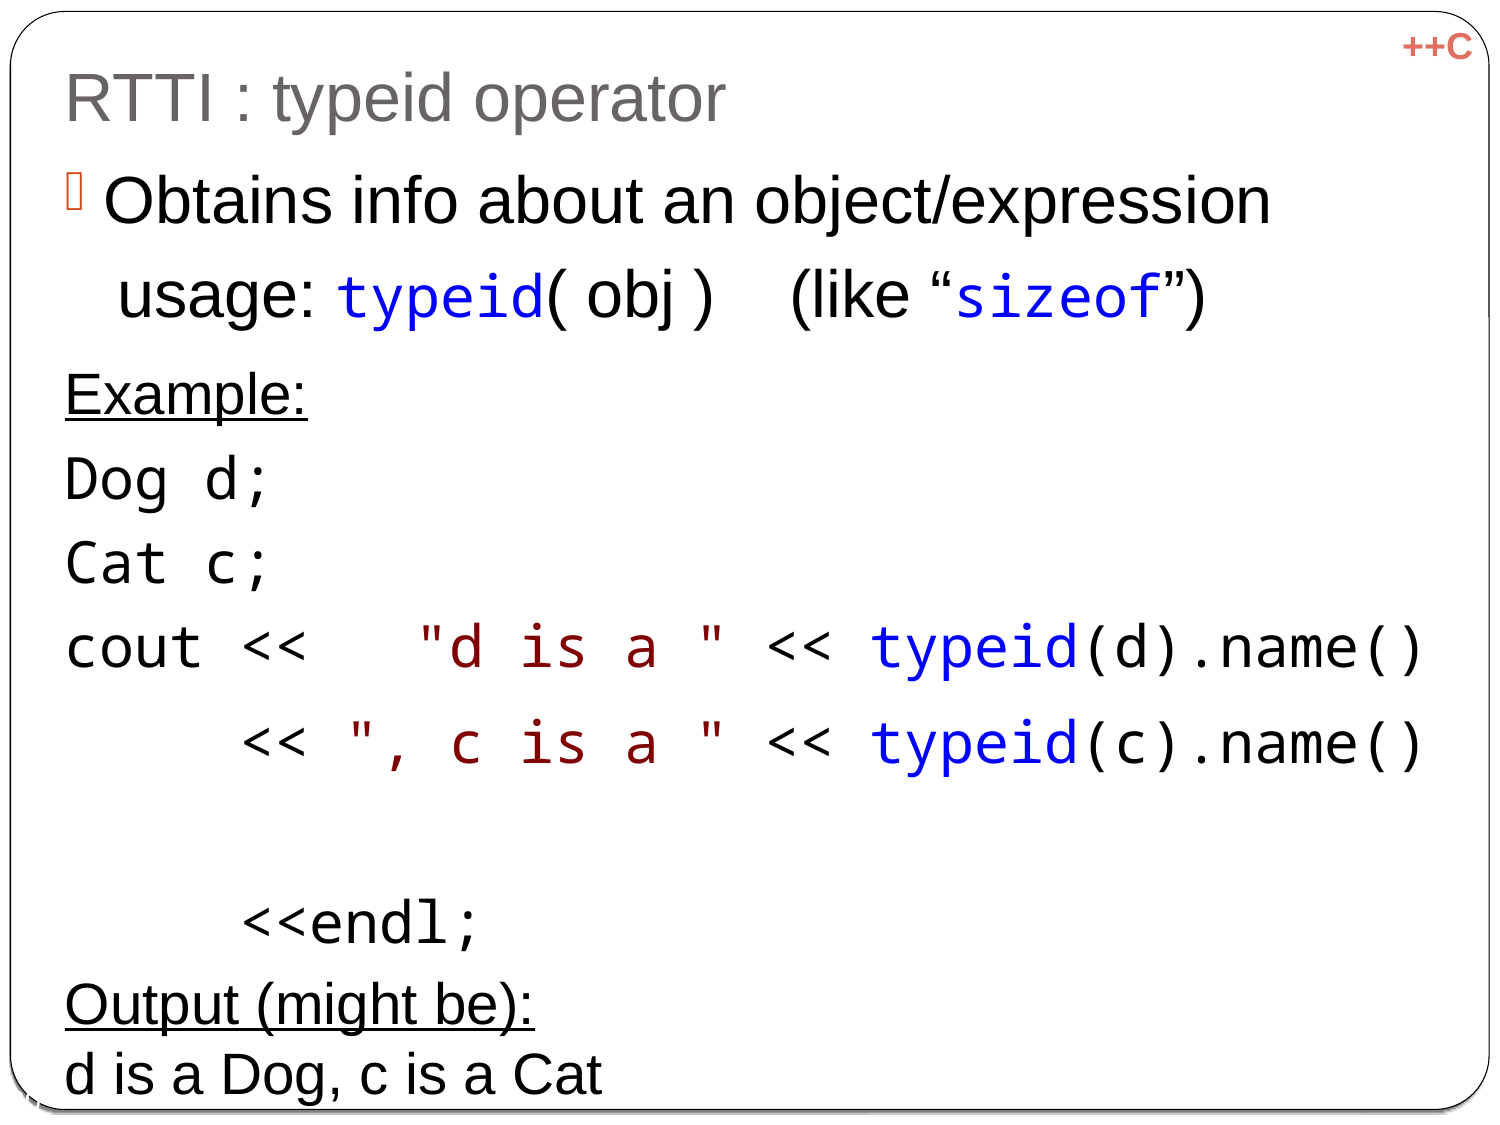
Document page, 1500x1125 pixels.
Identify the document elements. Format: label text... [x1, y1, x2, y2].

slide_number <number> [0, 1074, 50, 1125]
list Obtains info about an object/expression usage: typeid( obj ) (like “sizeof”) Example: Dog d; Cat c; cout << "d is a " << typeid(d).name() << ", c is a " << typeid(c).name() <<endl; Output (might be): d is a Dog, c is a Cat [50, 149, 1450, 1088]
title RTTI : typeid operator [50, 45, 1450, 149]
